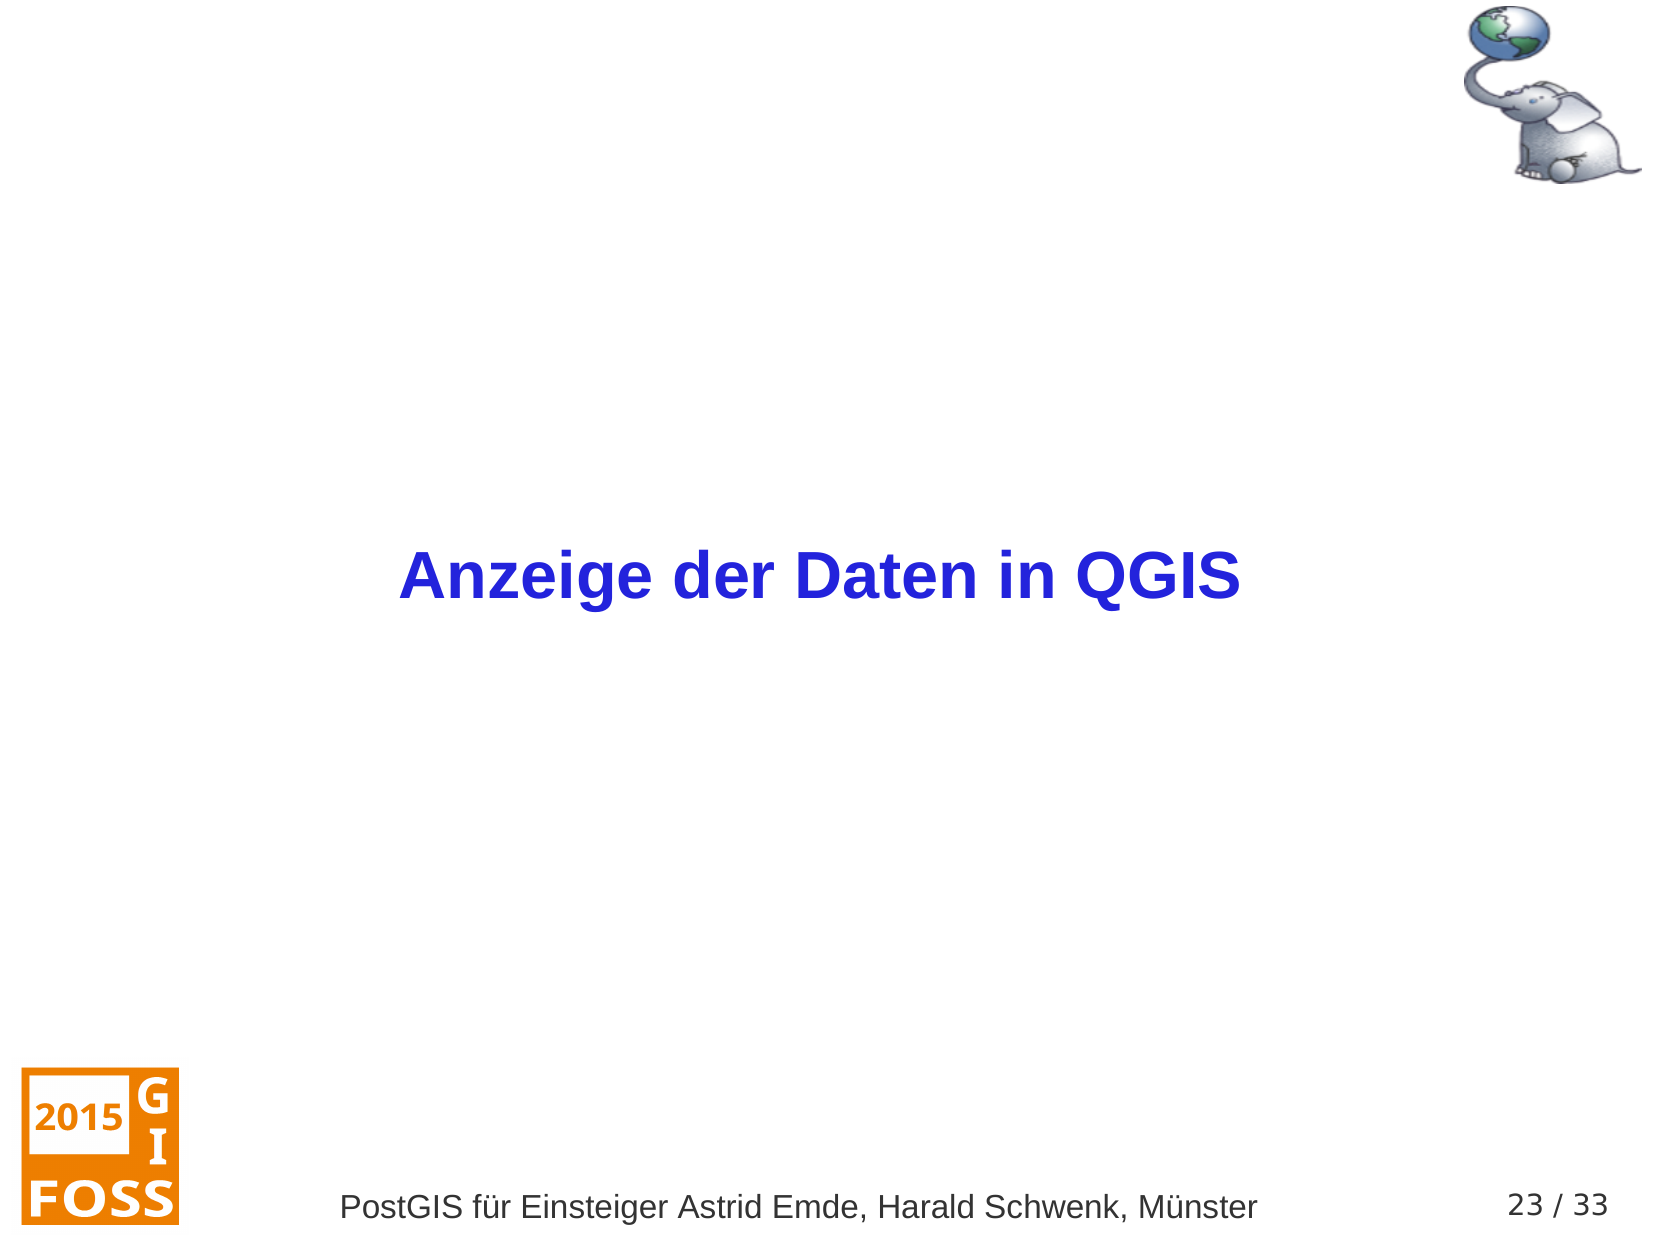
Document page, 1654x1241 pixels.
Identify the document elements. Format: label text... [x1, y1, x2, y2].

picture [11, 1057, 189, 1235]
picture [1464, 6, 1642, 184]
title Anzeige der Daten in QGIS [76, 501, 1565, 650]
